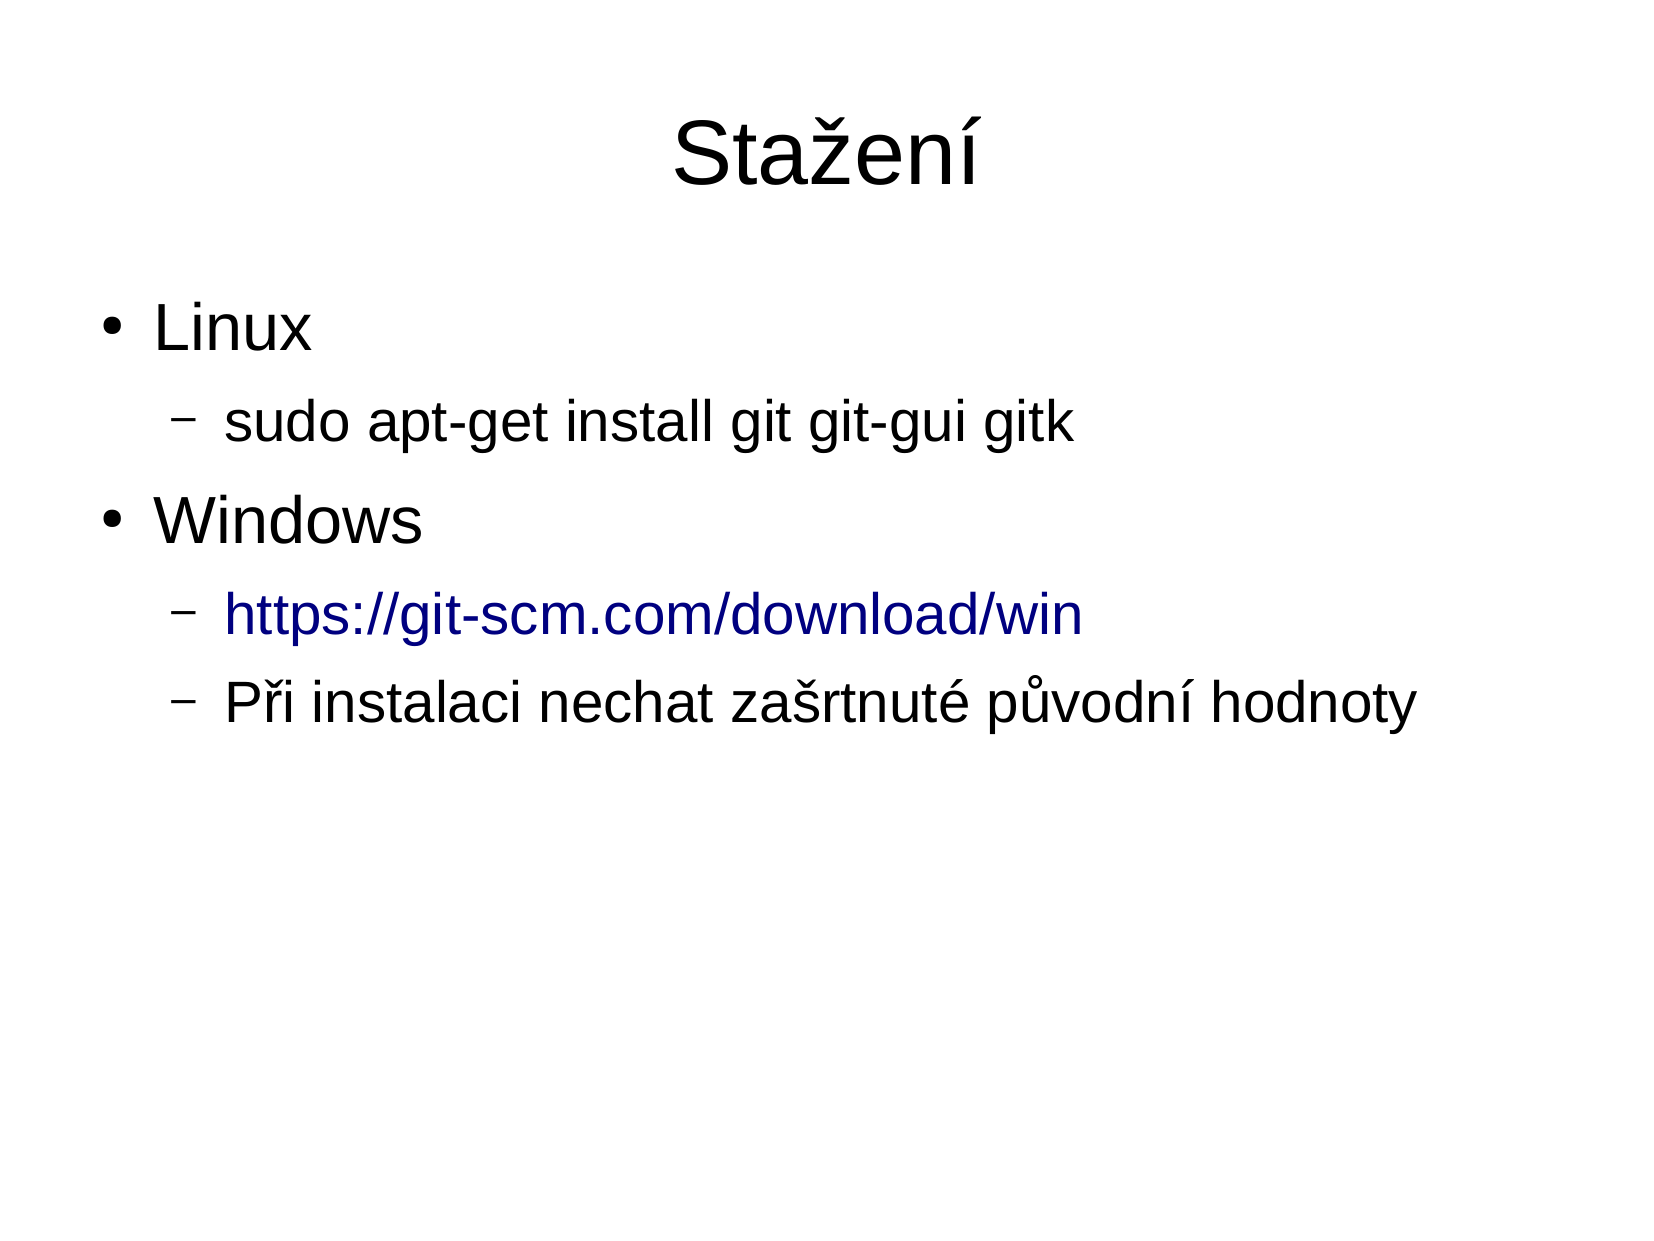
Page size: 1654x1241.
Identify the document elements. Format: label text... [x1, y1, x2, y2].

title Stažení [82, 49, 1571, 257]
list Linux sudo apt-get install git git-gui gitk Windows https://git-scm.com/download/win Při instalaci nechat zašrtnuté původní hodnoty [82, 290, 1571, 1010]
